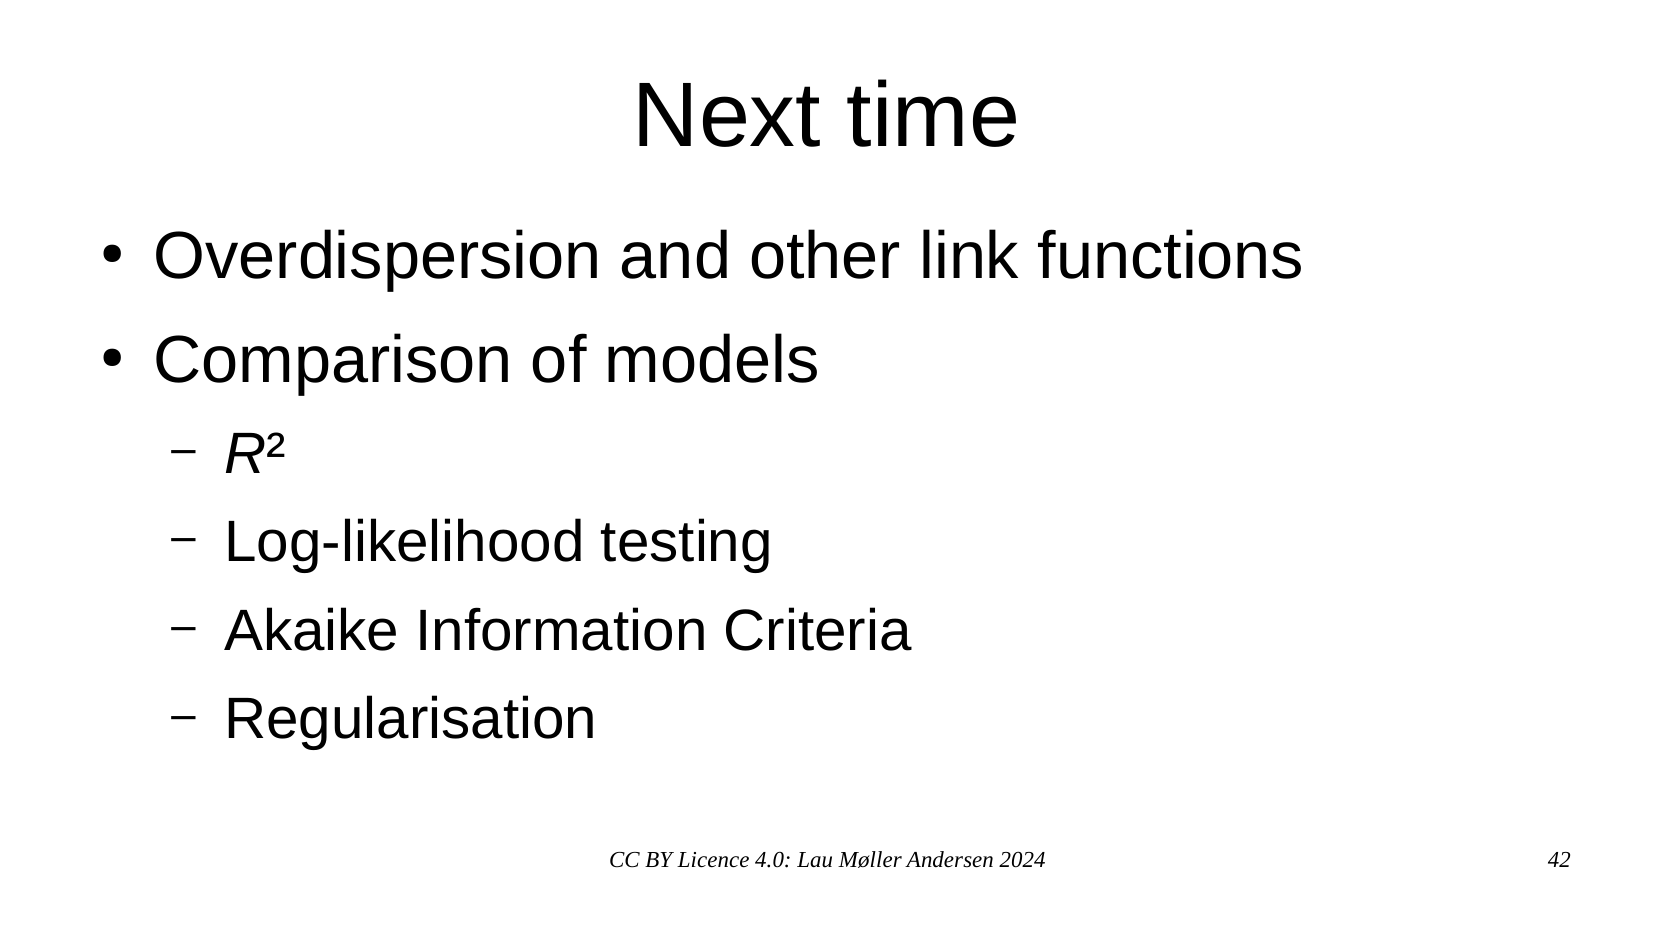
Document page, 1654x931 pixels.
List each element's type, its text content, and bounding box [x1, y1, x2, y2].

list Overdispersion and other link functions Comparison of models R² Log-likelihood testing Akaike Information Criteria Regularisation [82, 217, 1571, 758]
title Next time [82, 37, 1571, 193]
